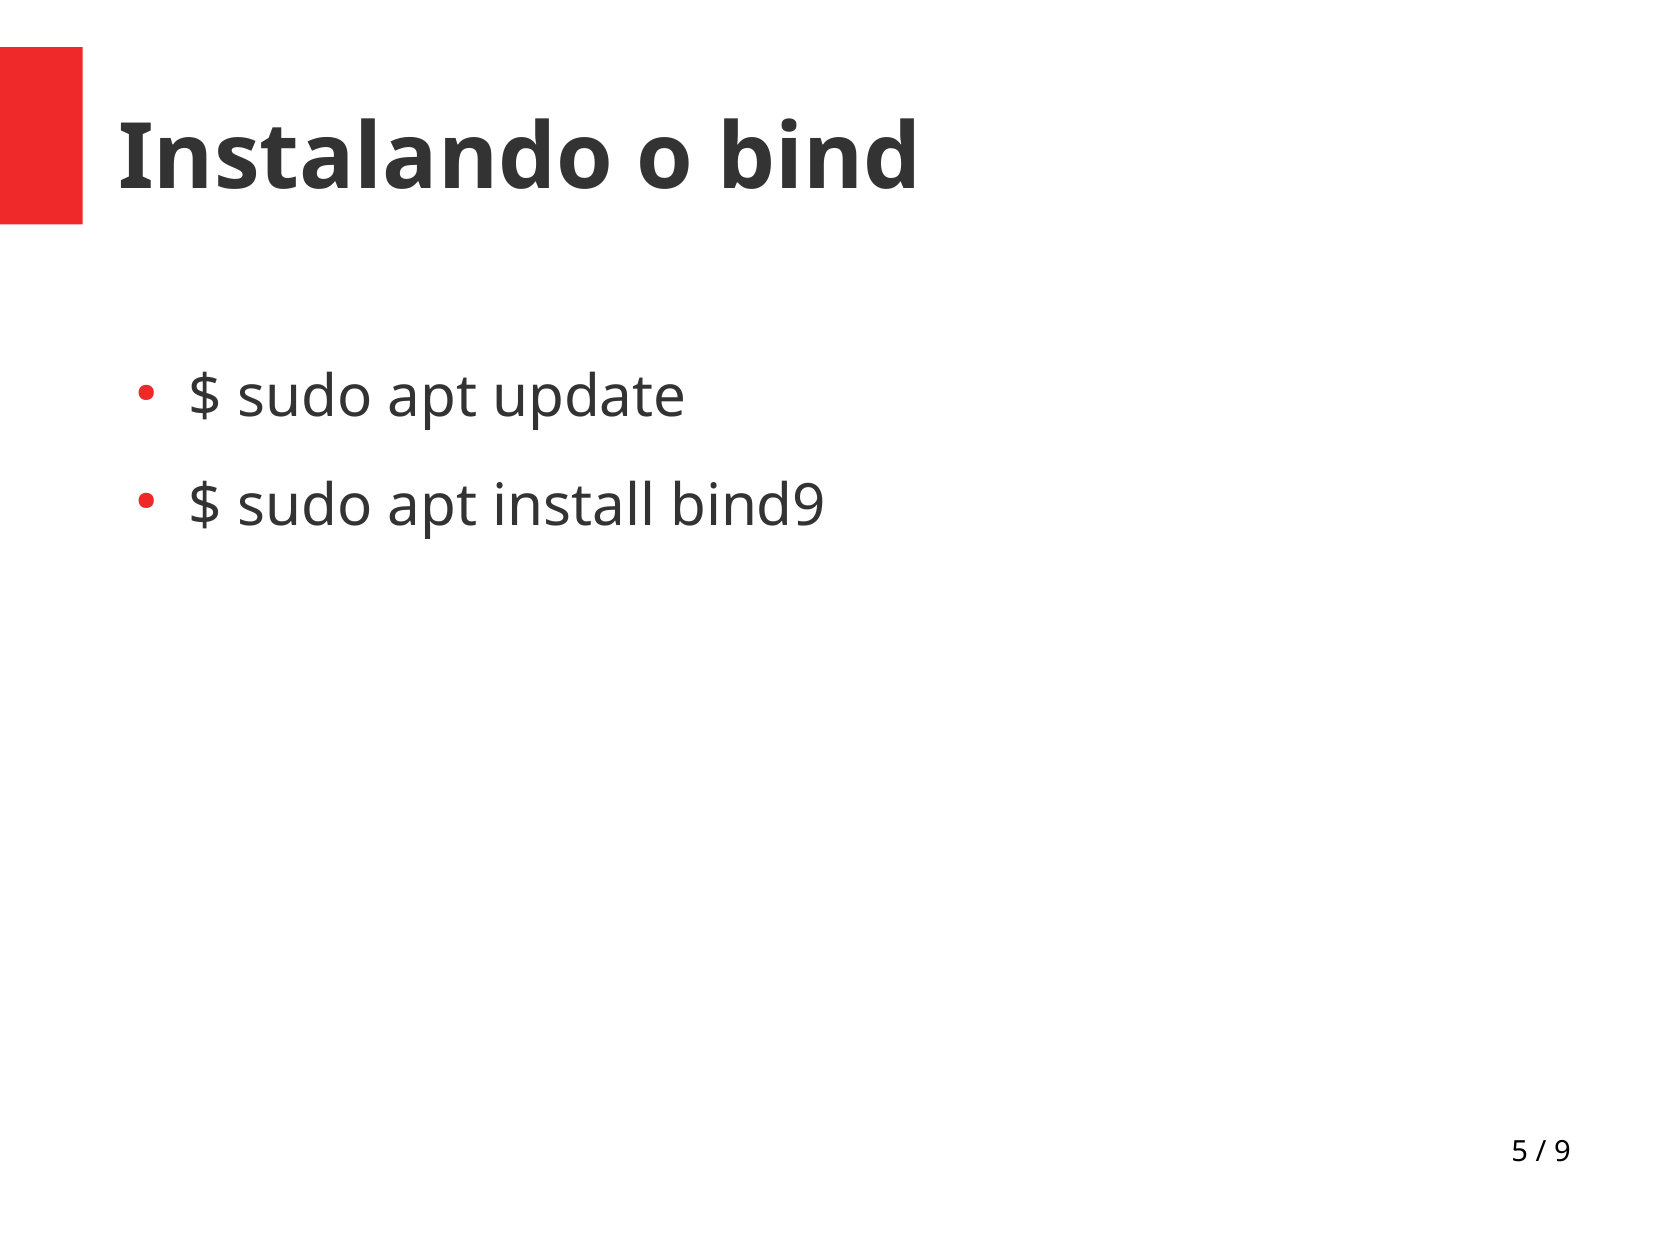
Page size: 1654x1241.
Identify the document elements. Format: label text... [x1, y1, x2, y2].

title Instalando o bind [118, 49, 1571, 257]
list $ sudo apt update $ sudo apt install bind9 [118, 354, 1536, 1074]
